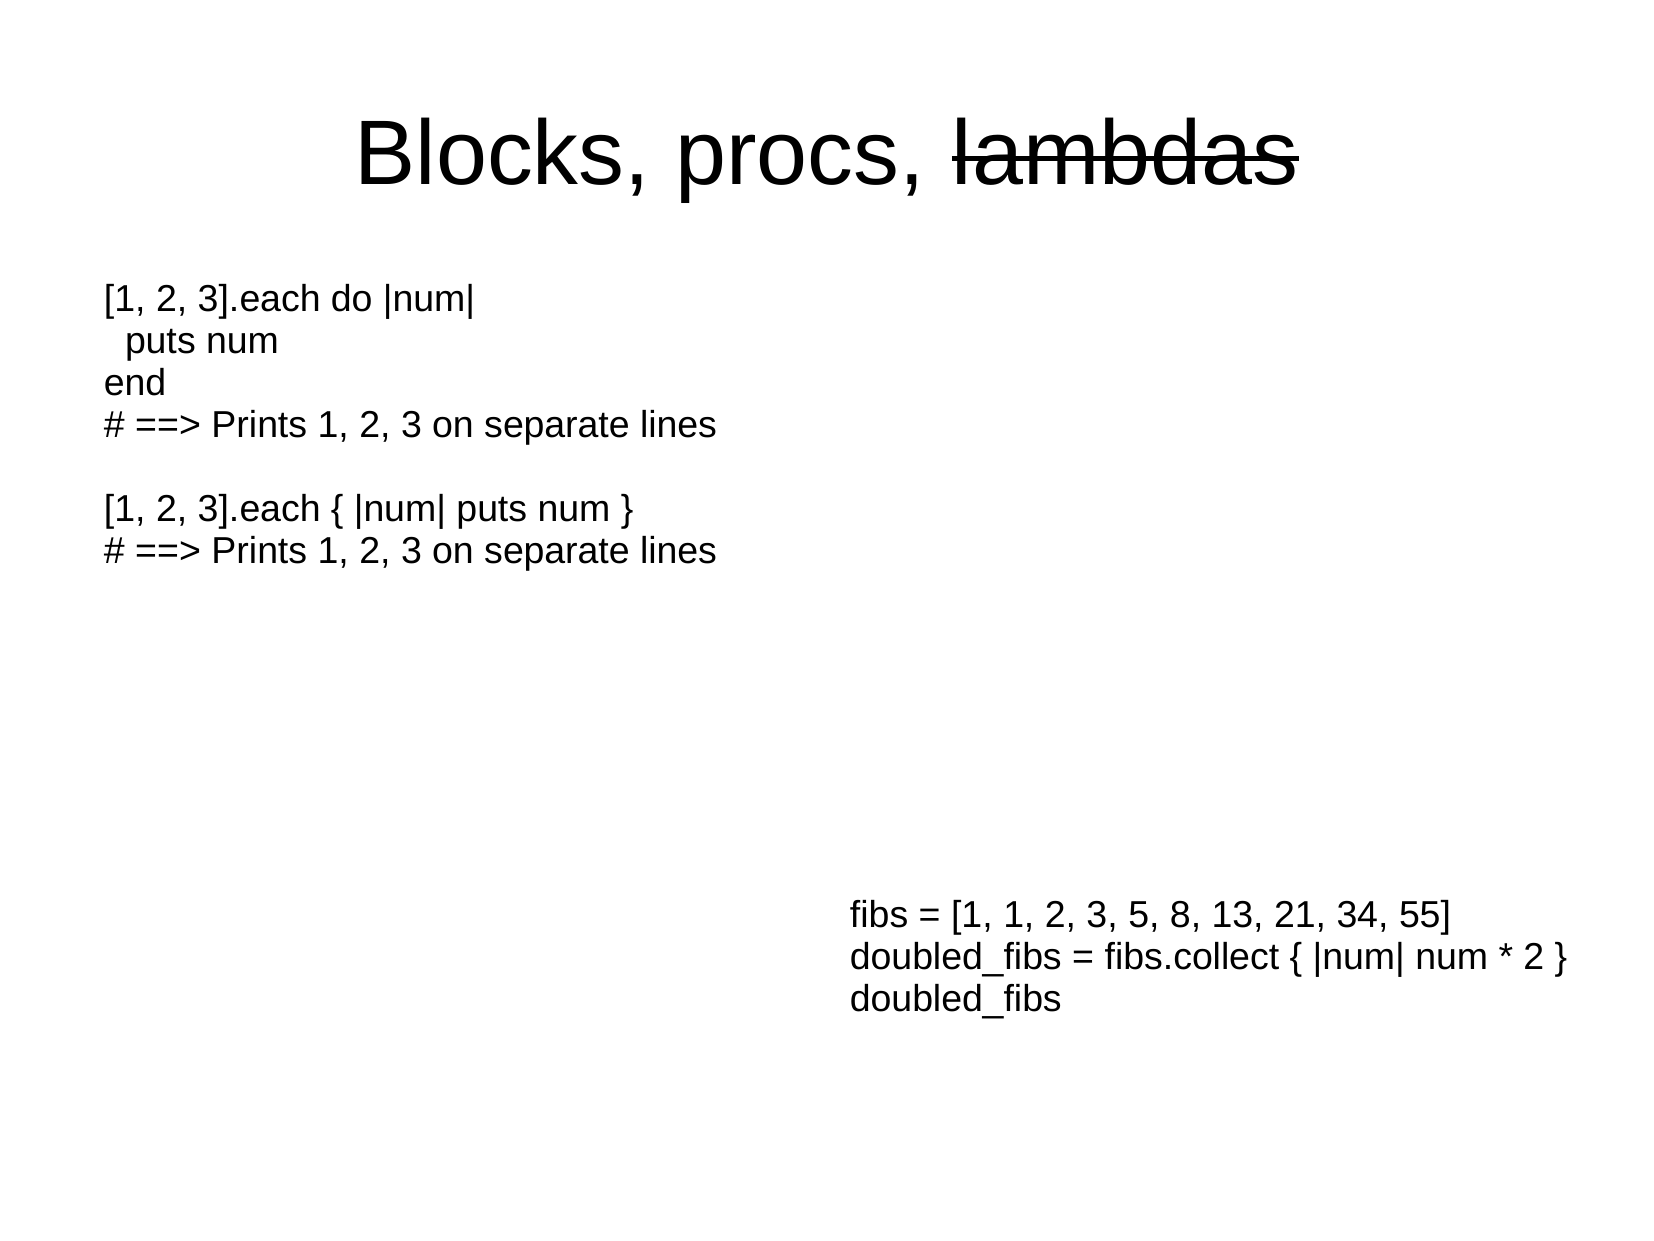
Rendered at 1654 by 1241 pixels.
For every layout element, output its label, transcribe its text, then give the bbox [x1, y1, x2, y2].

text_box fibs = [1, 1, 2, 3, 5, 8, 13, 21, 34, 55] doubled_fibs = fibs.collect { |num| num * 2 } doubled_fibs [835, 885, 1583, 1153]
title Blocks, procs, lambdas [82, 49, 1571, 257]
text_box [1, 2, 3].each do |num| puts num end # ==> Prints 1, 2, 3 on separate lines [1, 2, 3].each { |num| puts num } # ==> Prints 1, 2, 3 on separate lines [89, 269, 733, 579]
